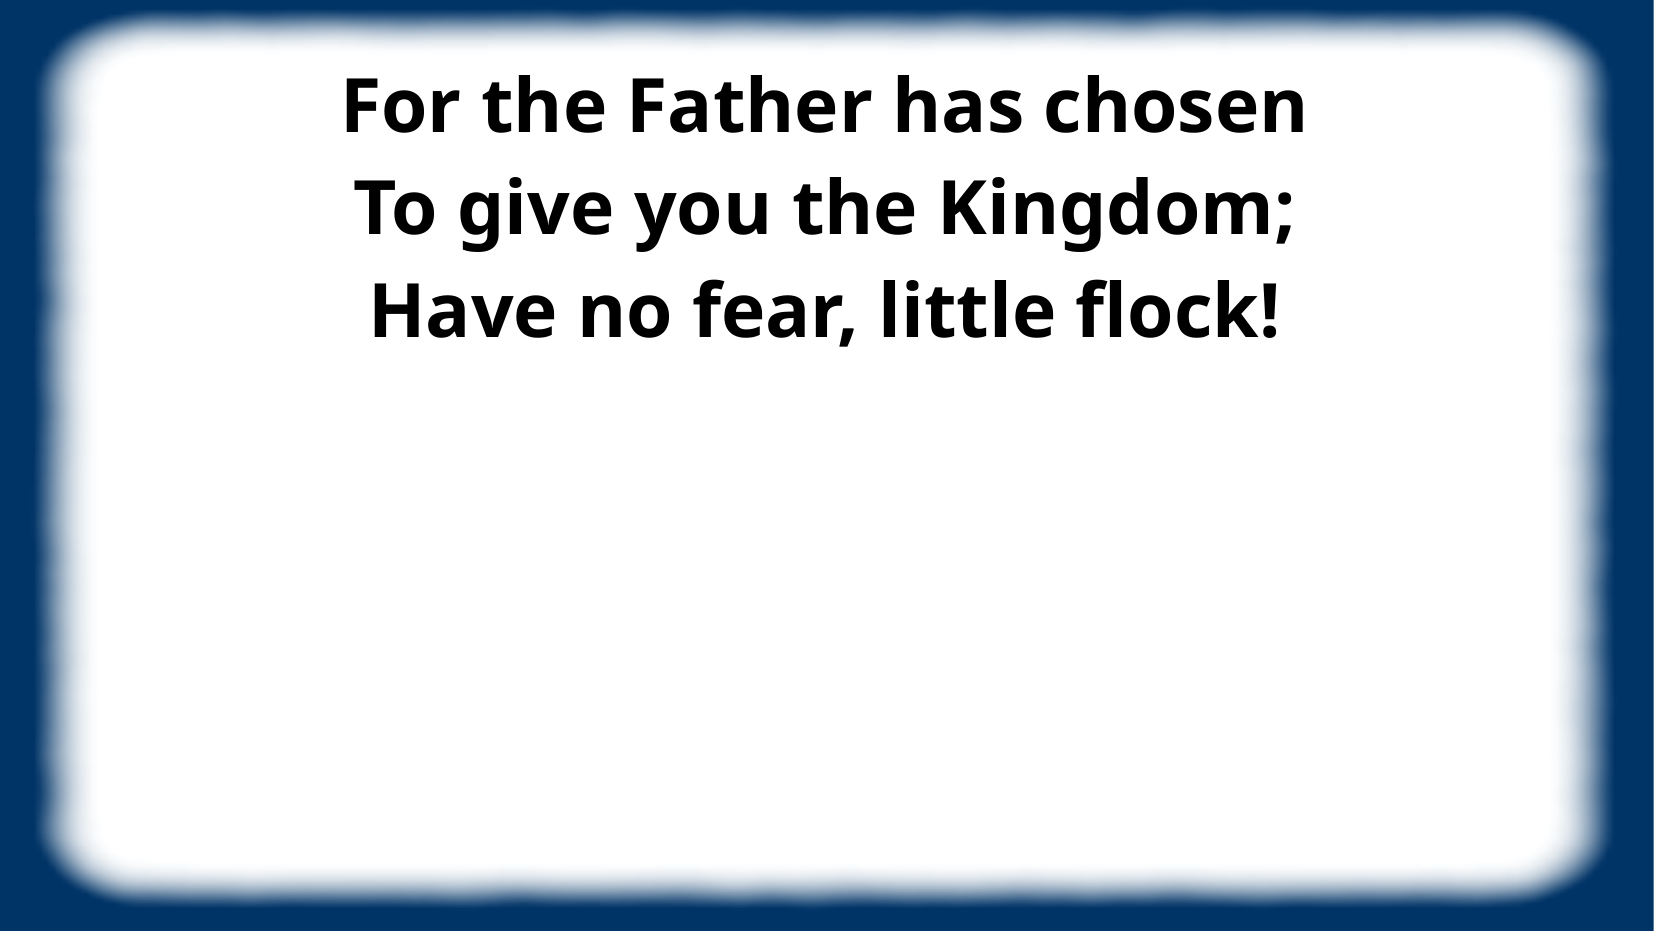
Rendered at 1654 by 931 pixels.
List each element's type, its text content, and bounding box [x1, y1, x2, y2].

picture [0, 0, 1654, 931]
text_box For the Father has chosen To give you the Kingdom; Have no fear, little flock! [105, 45, 1546, 359]
